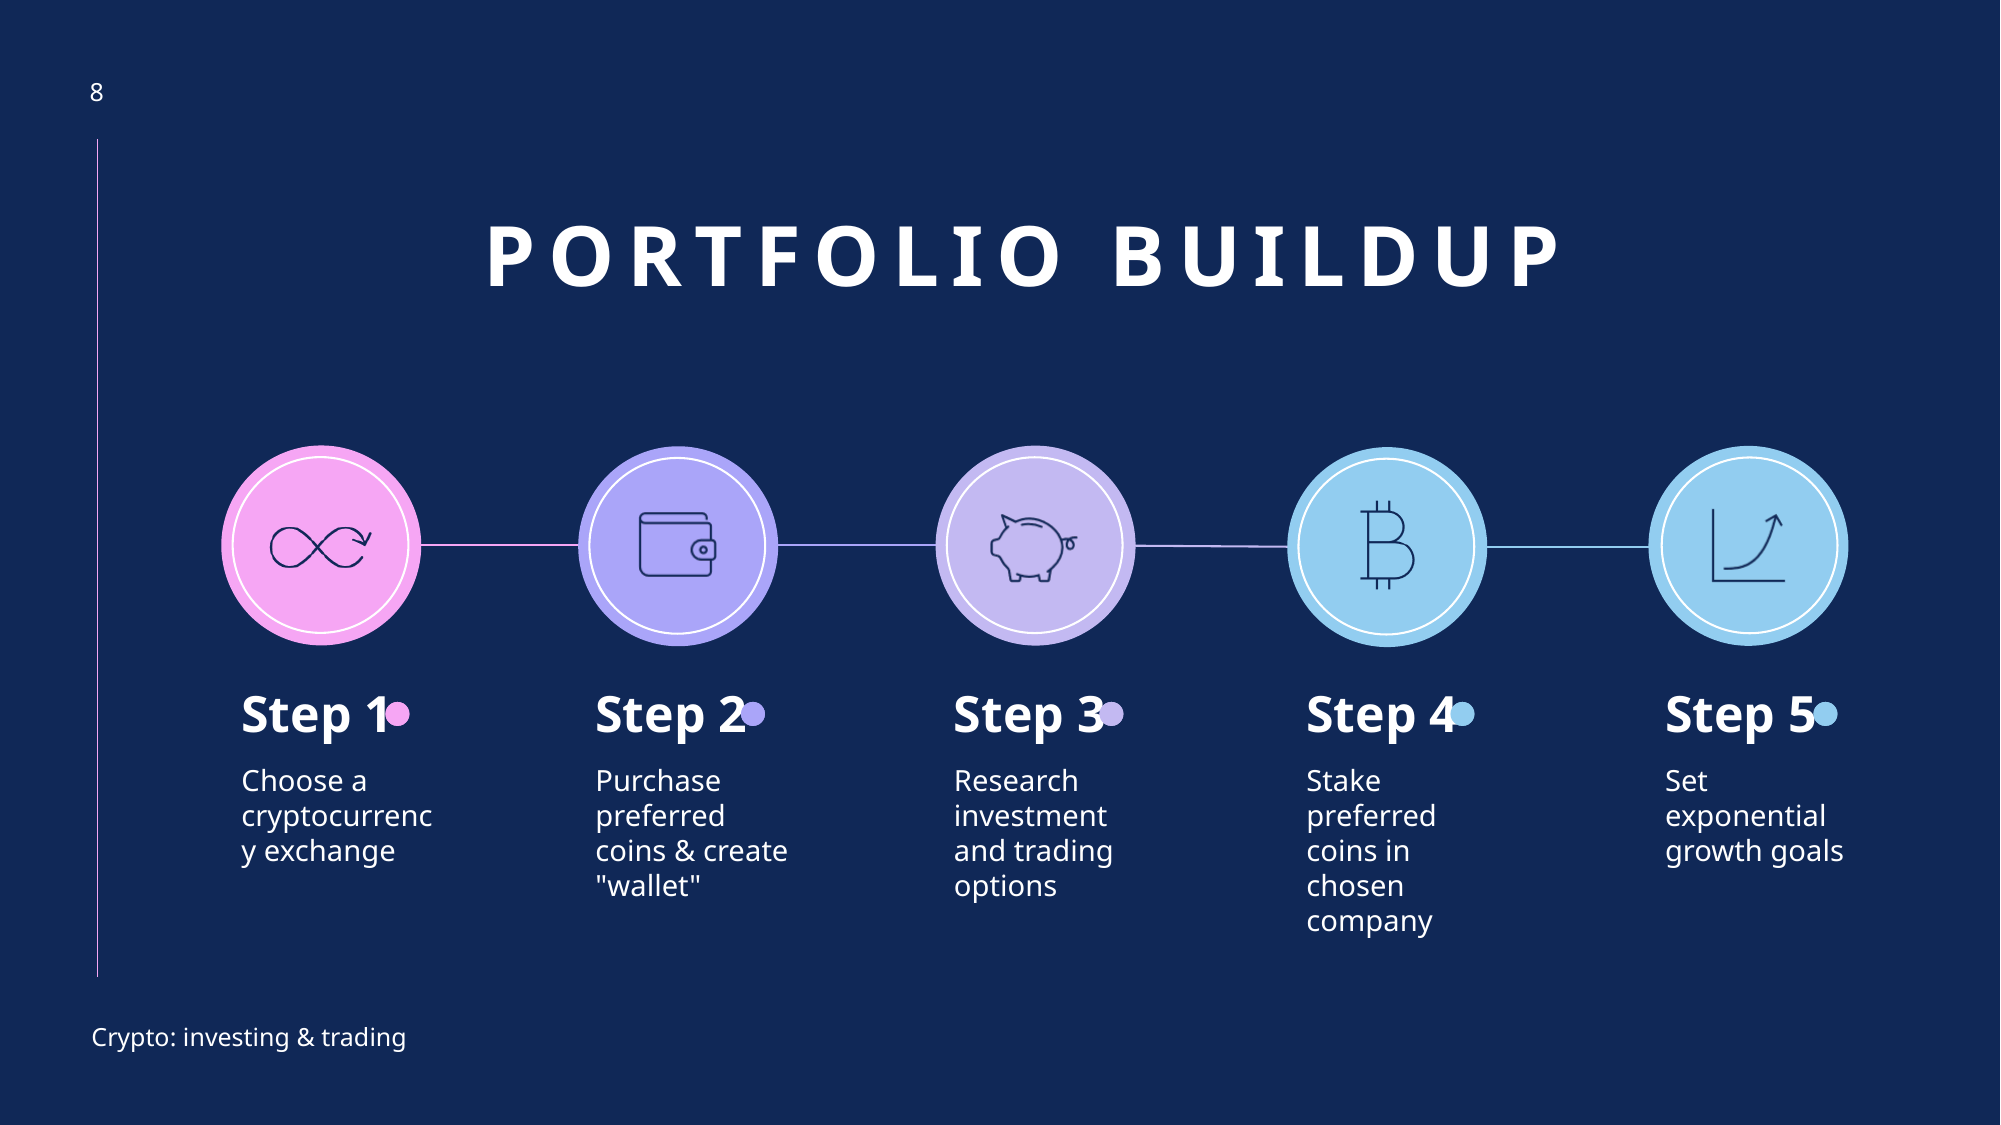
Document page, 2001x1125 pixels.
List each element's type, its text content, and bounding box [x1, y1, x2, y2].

title PORTFOLIO BUILDUP [293, 136, 1751, 312]
picture [624, 493, 727, 596]
list Stake preferred coins in chosen company [1291, 754, 1515, 876]
text_box [1450, 701, 1475, 726]
text_box [740, 701, 765, 726]
list Choose a cryptocurrency exchange [226, 754, 450, 876]
text_box [1813, 701, 1838, 726]
list Purchase preferred coins & create "wallet" [580, 754, 804, 876]
picture [983, 496, 1086, 599]
list Step 5 [1650, 675, 1874, 752]
picture [1336, 493, 1439, 596]
text_box [385, 701, 410, 726]
picture [259, 488, 377, 606]
list Step 1 [226, 675, 450, 752]
list Step 4 [1291, 675, 1515, 752]
list Step 3 [938, 675, 1163, 752]
list Research investment and trading options [938, 754, 1163, 876]
picture [1697, 494, 1800, 597]
list Step 2 [580, 675, 804, 752]
text_box [1099, 701, 1124, 726]
list Set exponential growth goals [1650, 754, 1874, 876]
